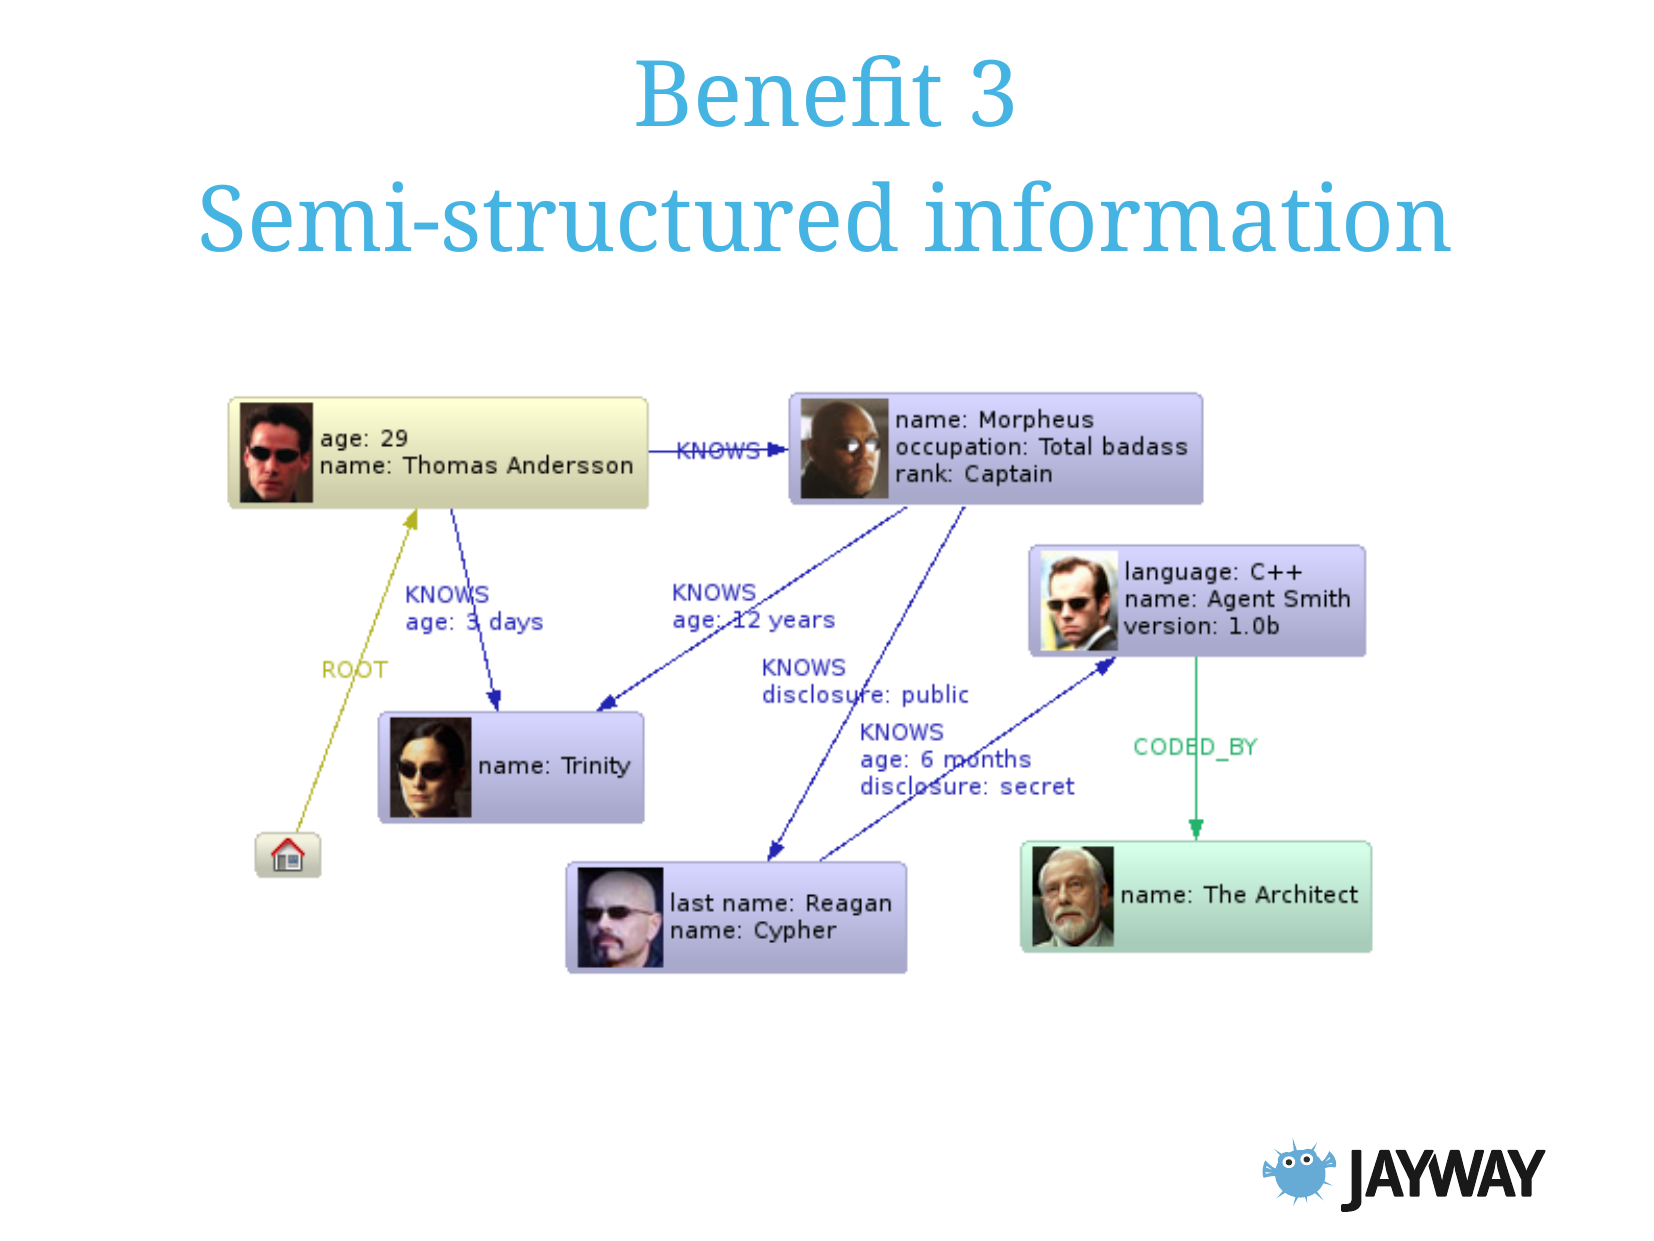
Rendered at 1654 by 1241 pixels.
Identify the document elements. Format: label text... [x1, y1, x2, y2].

picture [203, 374, 1398, 946]
title Benefit 3 Semi-structured information [82, 46, 1571, 261]
text_box [75, 946, 1538, 1088]
